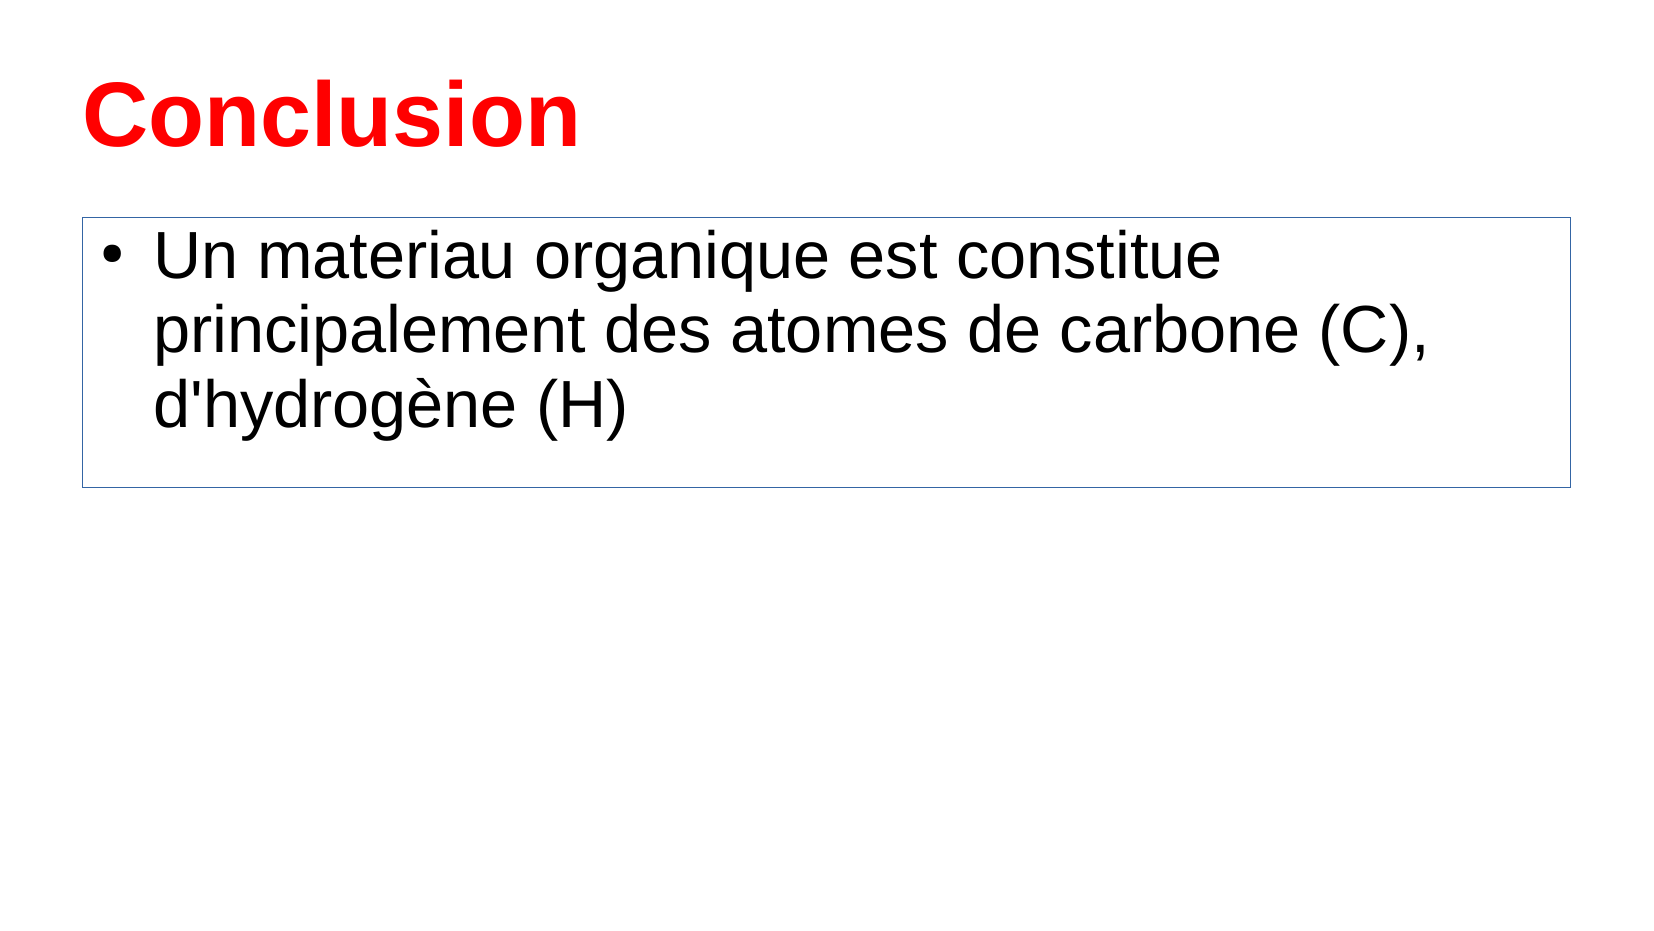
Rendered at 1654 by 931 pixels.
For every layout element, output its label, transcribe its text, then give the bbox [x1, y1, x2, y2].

title Conclusion [82, 37, 1571, 193]
list Un materiau organique est constitue principalement des atomes de carbone (C), d'hydrogène (H) [82, 217, 1571, 488]
